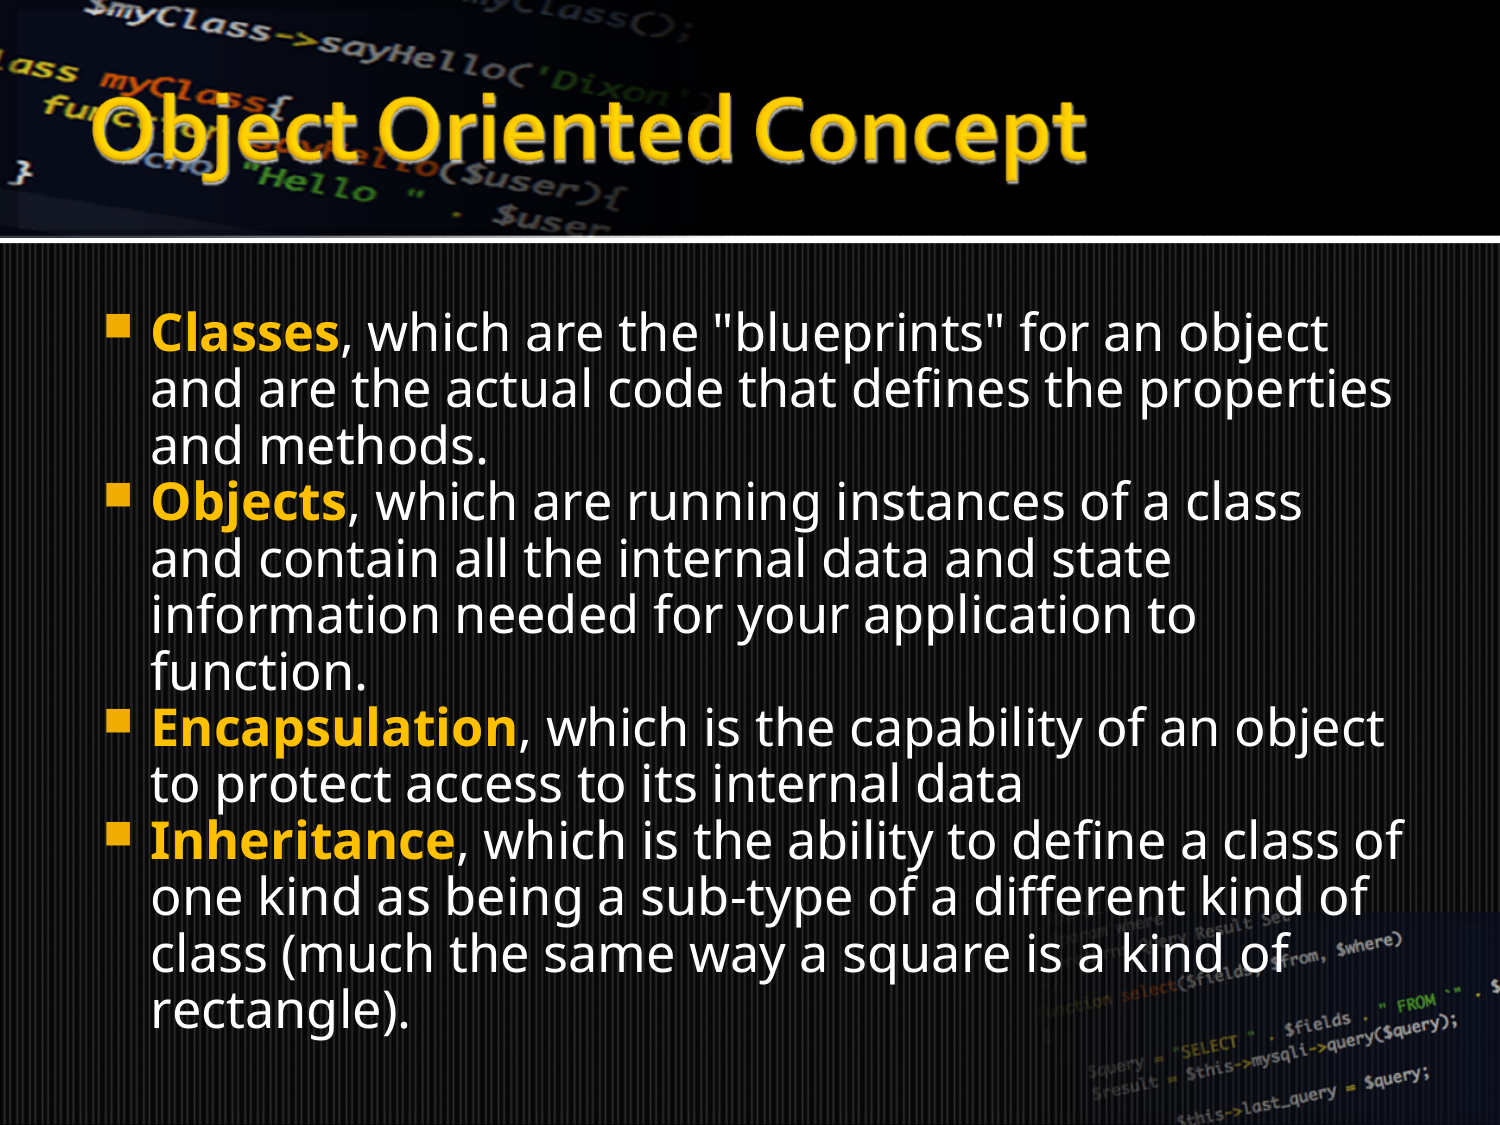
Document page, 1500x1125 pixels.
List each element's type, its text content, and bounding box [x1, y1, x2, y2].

picture [0, 0, 1427, 238]
picture [0, 243, 1500, 1125]
list Classes, which are the "blueprints" for an object and are the actual code that defines the properties and methods. Objects, which are running instances of a class and contain all the internal data and state information needed for your application to function. Encapsulation, which is the capability of an object to protect access to its internal data Inheritance, which is the ability to define a class of one kind as being a sub-type of a different kind of class (much the same way a square is a kind of rectangle). [75, 291, 1426, 1051]
